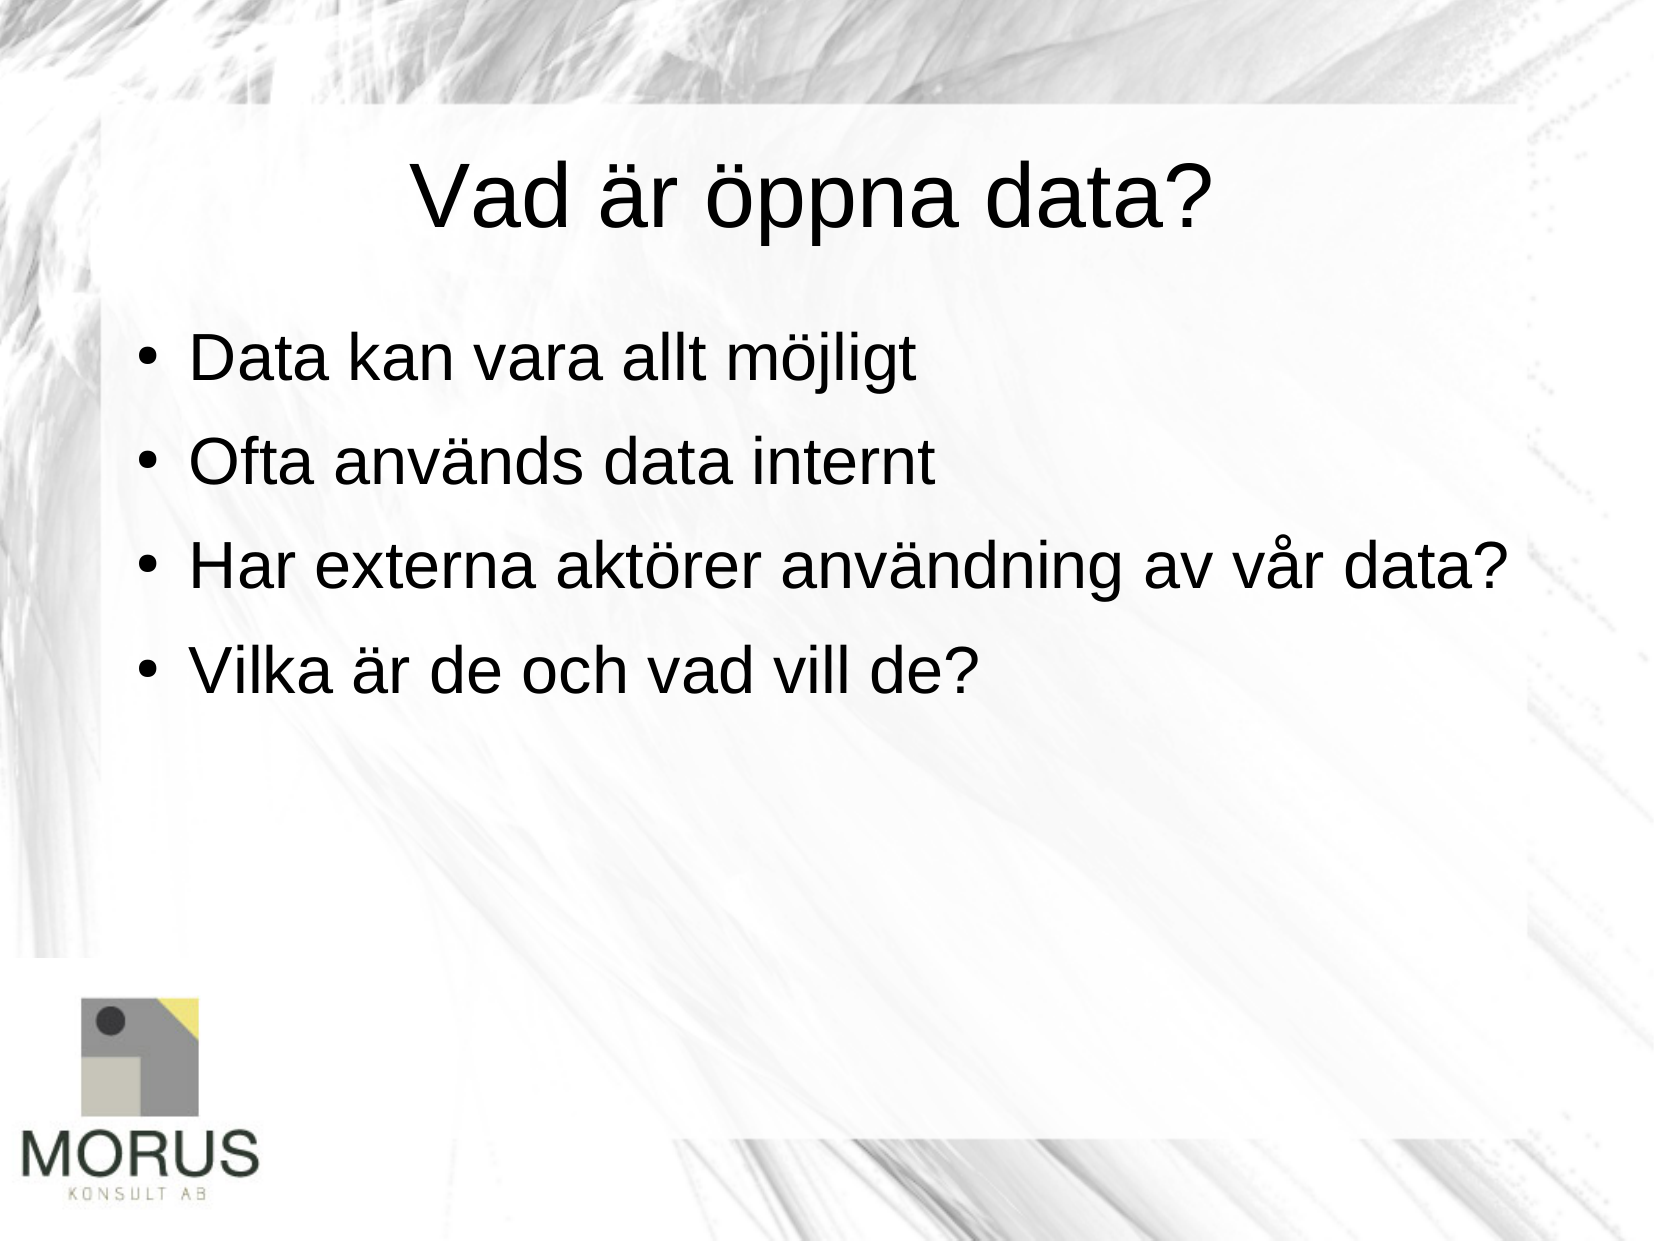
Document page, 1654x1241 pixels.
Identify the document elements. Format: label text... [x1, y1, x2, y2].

picture [0, 0, 1654, 1241]
title Vad är öppna data? [118, 112, 1506, 281]
list Data kan vara allt möjligt Ofta används data internt Har externa aktörer användning av vår data? Vilka är de och vad vill de? [118, 319, 1571, 1040]
